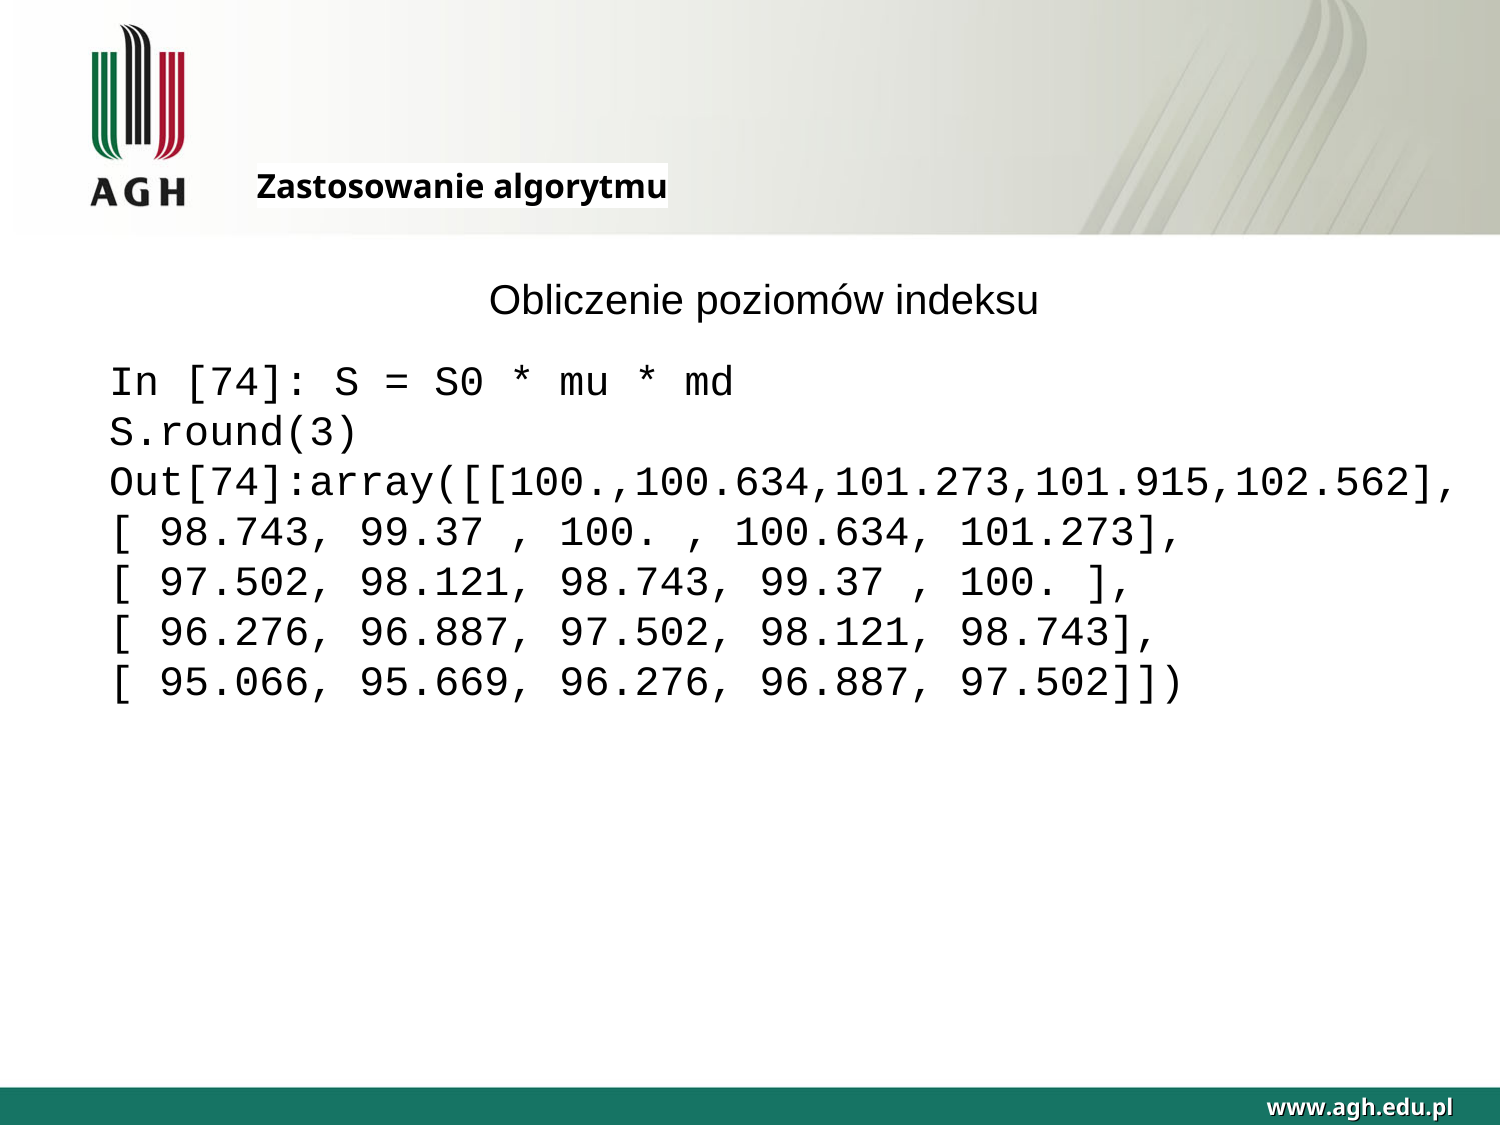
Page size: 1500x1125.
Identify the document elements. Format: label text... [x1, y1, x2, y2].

text_box Obliczenie poziomów indeksu [437, 265, 1063, 331]
text_box www.agh.edu.pl [1251, 1084, 1500, 1125]
title Zastosowanie algorytmu [242, 137, 1436, 233]
text_box In [74]: S = S0 * mu * md S.round(3) Out[74]:array([[100.,100.634,101.273,101.915,102.562], [ 98.743, 99.37 , 100. , 100.634, 101.273], [ 97.502, 98.121, 98.743, 99.37 , 100. ], [ 96.276, 96.887, 97.502, 98.121, 98.743], [ 95.066, 95.669, 96.276, 96.887, 97.502]]) [94, 346, 1477, 762]
picture [0, 0, 1500, 1125]
